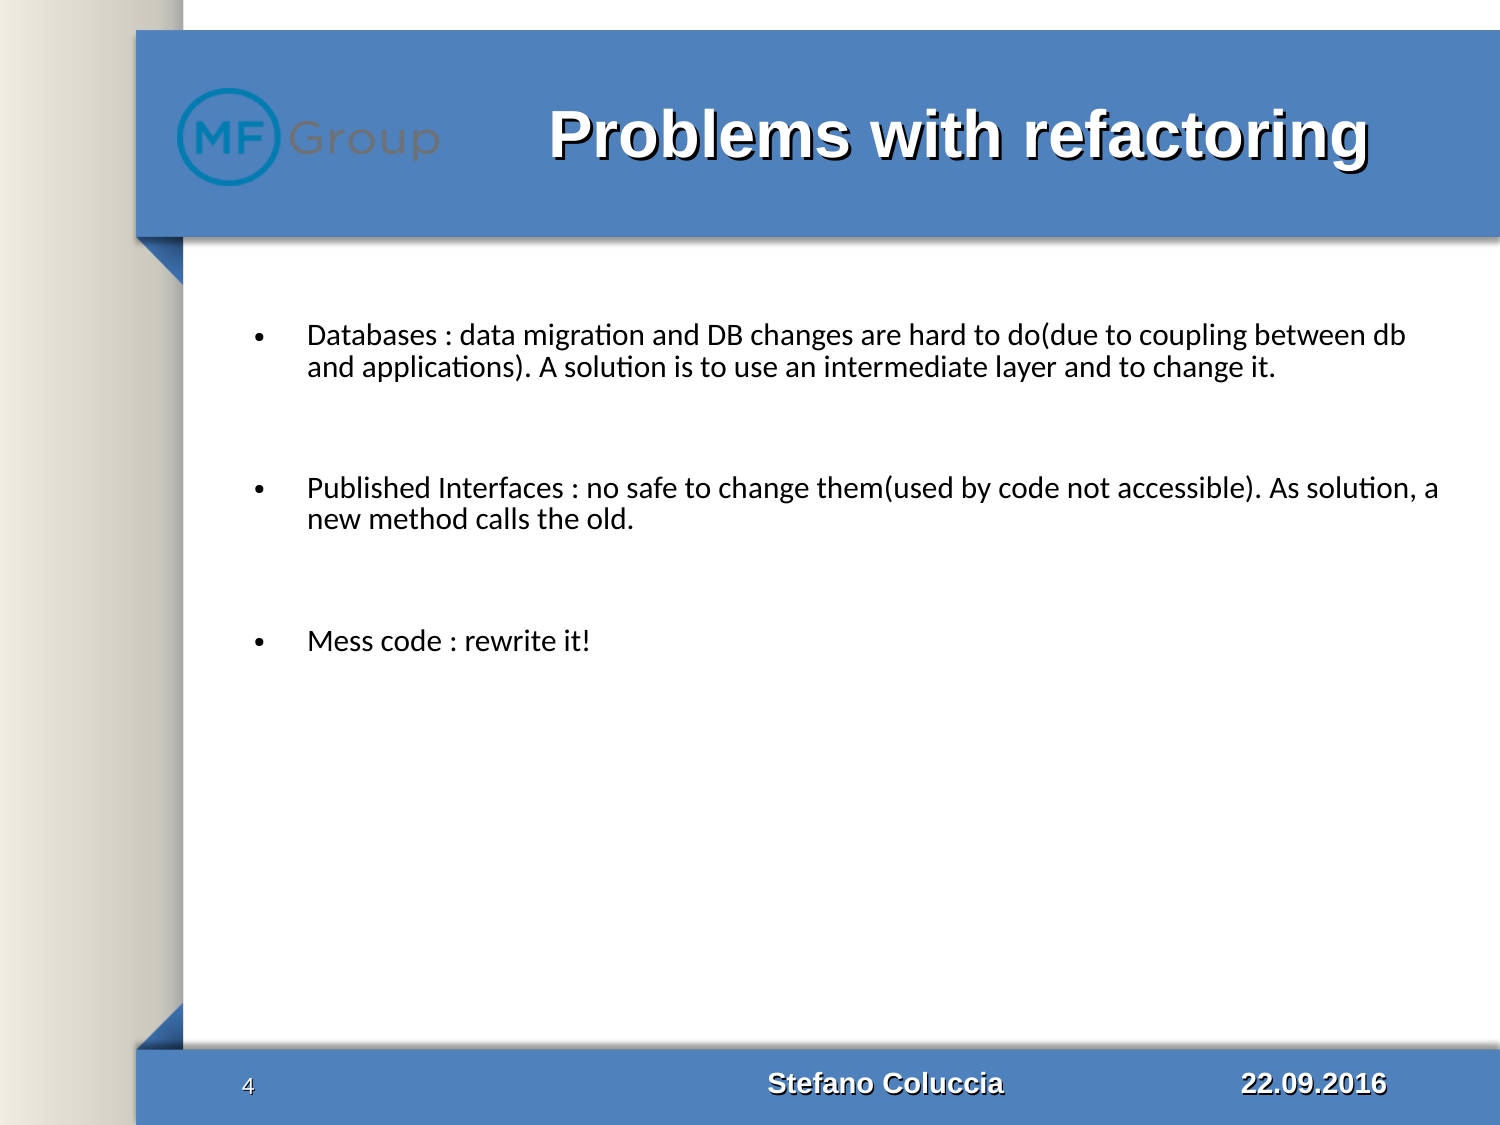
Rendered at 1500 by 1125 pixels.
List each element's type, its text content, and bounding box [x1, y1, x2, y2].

picture [0, 0, 1500, 1125]
list Databases : data migration and DB changes are hard to do(due to coupling between db and applications). A solution is to use an intermediate layer and to change it. Published Interfaces : no safe to change them(used by code not accessible). As solution, a new method calls the old. Mess code : rewrite it! [236, 261, 1453, 1004]
title Problems with refactoring [472, 57, 1447, 211]
title 22.09.2016 [1151, 1062, 1477, 1105]
title Stefano Coluccia [738, 1062, 1034, 1105]
